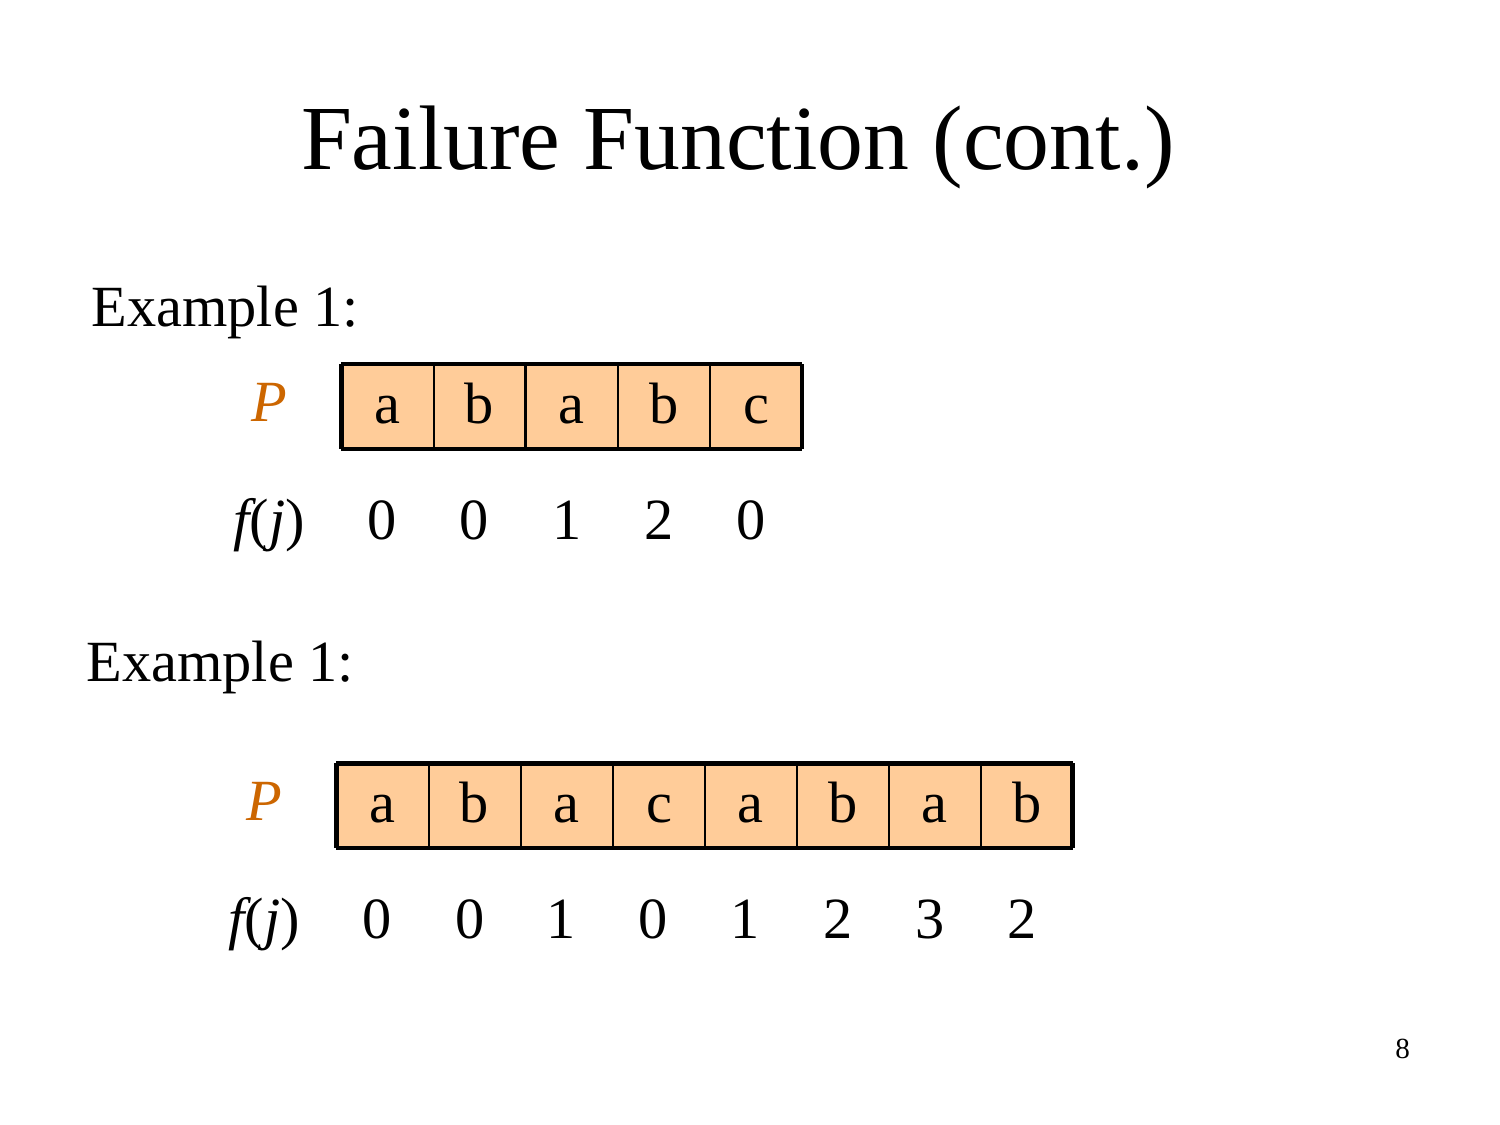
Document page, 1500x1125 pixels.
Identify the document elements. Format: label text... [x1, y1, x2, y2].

text_box 3 [884, 879, 976, 965]
text_box 1 [521, 479, 613, 565]
text_box 1 [699, 879, 792, 965]
text_box a [339, 766, 428, 846]
text_box P [231, 760, 297, 841]
text_box 0 [429, 479, 521, 565]
text_box b [982, 766, 1070, 846]
text_box Example 1: [72, 621, 369, 702]
text_box a [890, 766, 980, 846]
text_box 2 [613, 479, 705, 565]
text_box c [711, 366, 800, 447]
text_box 0 [705, 479, 798, 565]
text_box b [798, 766, 888, 846]
text_box 0 [608, 879, 699, 965]
text_box 2 [976, 879, 1068, 965]
text_box a [522, 766, 612, 846]
text_box P [236, 361, 302, 442]
title Failure Function (cont.) [75, 45, 1426, 233]
text_box a [527, 366, 617, 447]
text_box 0 [336, 479, 429, 565]
text_box f(j) [213, 878, 315, 959]
text_box 1 [516, 879, 608, 965]
text_box 0 [331, 879, 424, 965]
text_box Example 1: [77, 267, 374, 348]
list [75, 262, 1426, 539]
text_box a [706, 766, 796, 846]
text_box 0 [424, 879, 516, 965]
text_box a [344, 366, 433, 447]
text_box b [435, 366, 524, 447]
text_box 2 [792, 879, 884, 965]
text_box c [614, 766, 704, 846]
text_box f(j) [218, 479, 320, 560]
text_box b [619, 366, 709, 447]
text_box b [430, 766, 520, 846]
